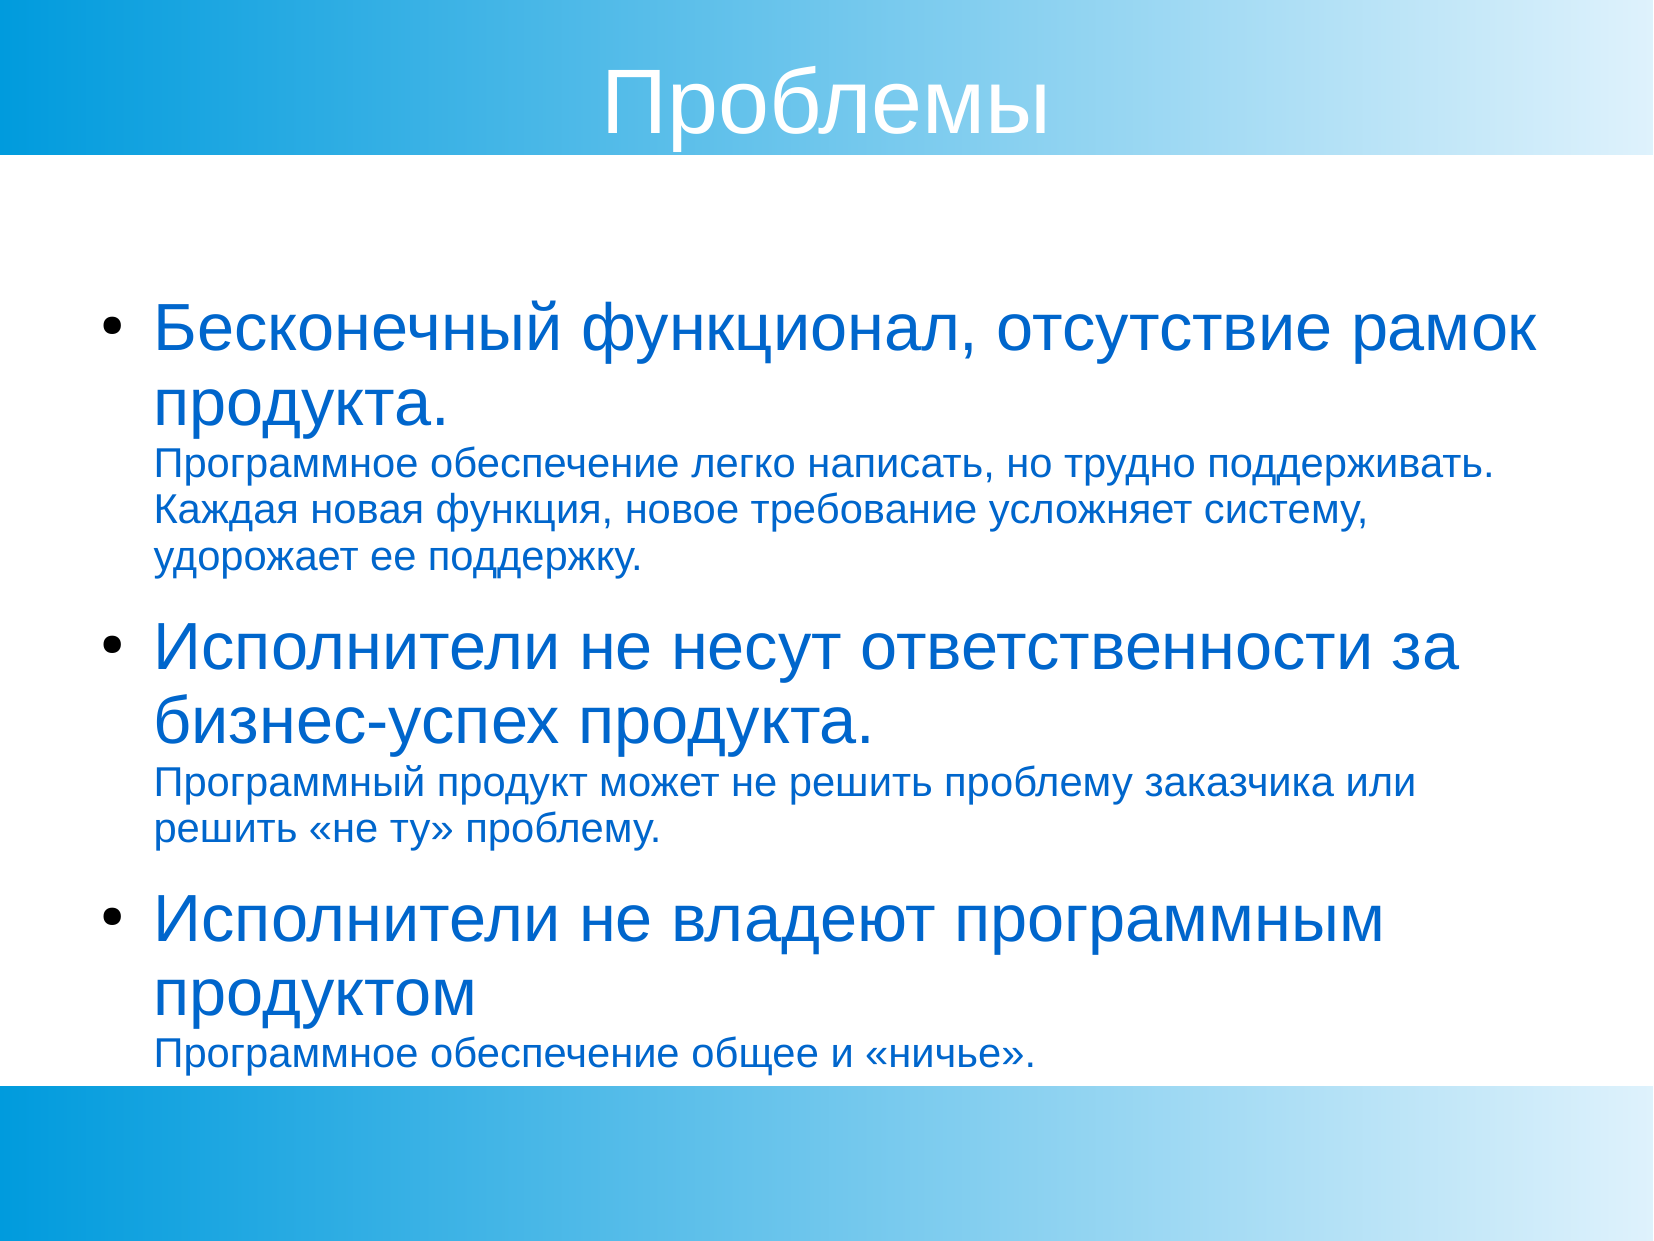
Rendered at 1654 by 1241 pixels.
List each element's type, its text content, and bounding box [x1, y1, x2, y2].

list Бесконечный функционал, отсутствие рамок продукта. Программное обеспечение легко написать, но трудно поддерживать. Каждая новая функция, новое требование усложняет систему, удорожает ее поддержку. Исполнители не несут ответственности за бизнес-успех продукта. Программный продукт может не решить проблему заказчика или решить «не ту» проблему. Исполнители не владеют программным продуктом Программное обеспечение общее и «ничье». [82, 290, 1571, 1010]
title Проблемы [82, 49, 1571, 155]
